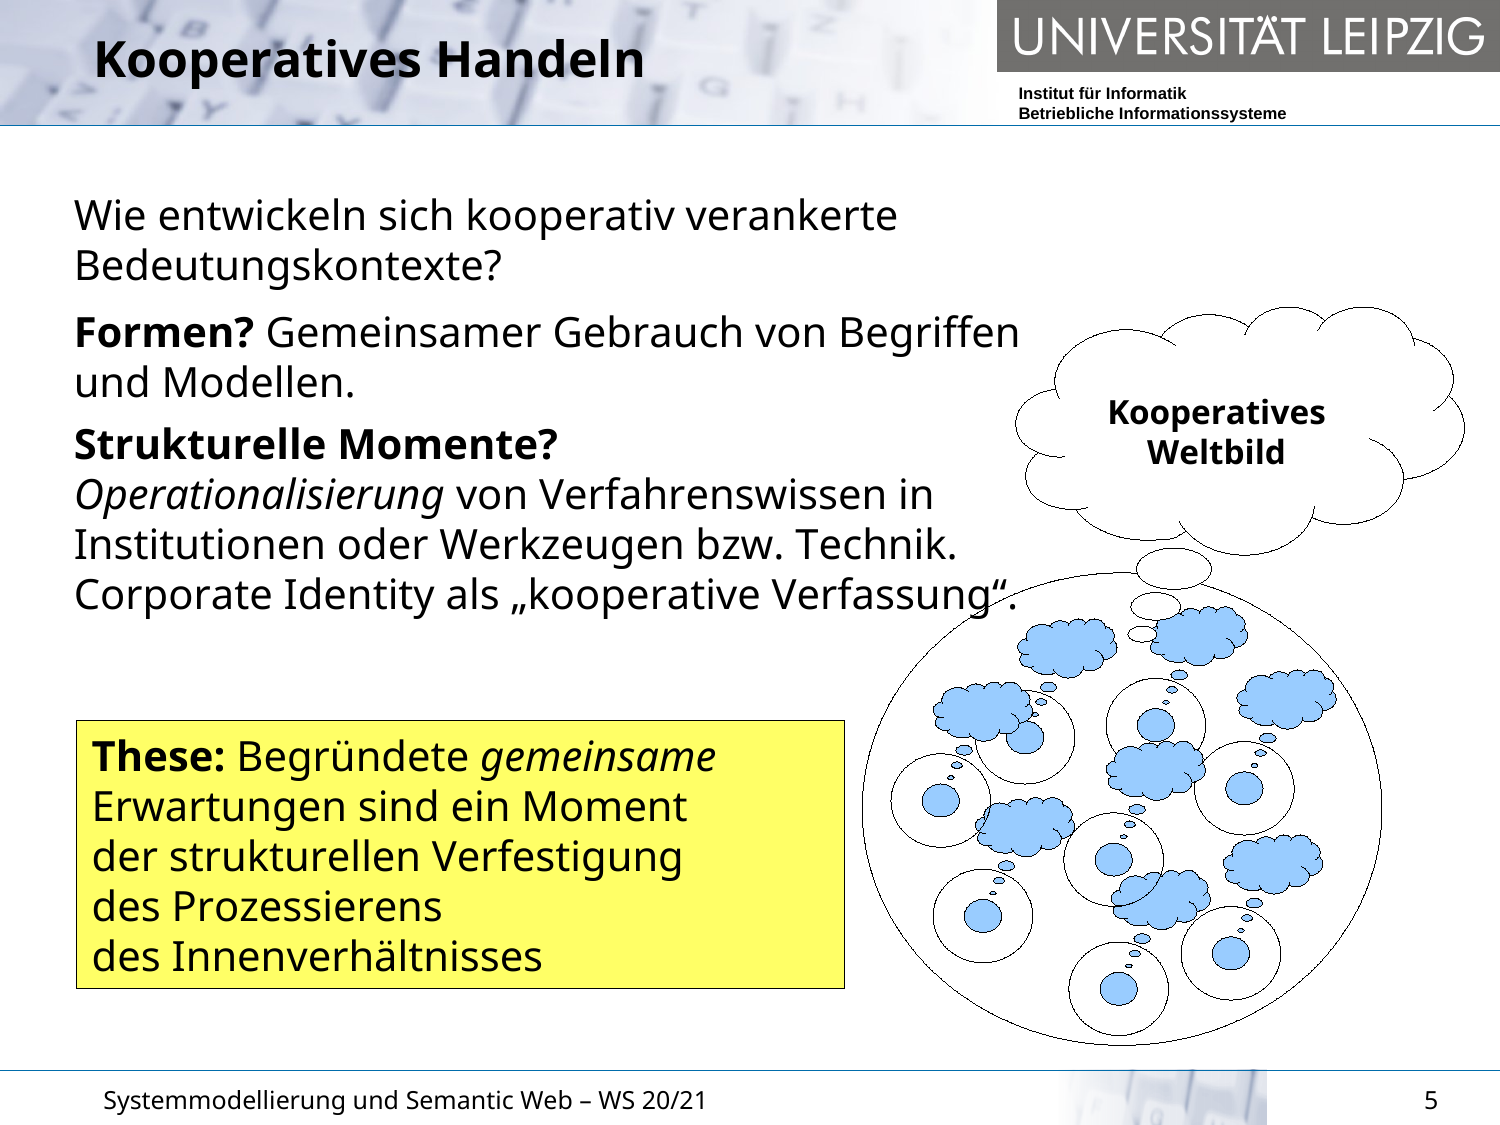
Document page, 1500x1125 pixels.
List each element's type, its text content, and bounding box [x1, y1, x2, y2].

text_box [922, 783, 960, 817]
text_box [1015, 307, 1465, 556]
text_box [955, 745, 973, 756]
text_box [1124, 820, 1136, 828]
text_box [947, 775, 955, 780]
text_box [1237, 928, 1245, 933]
text_box [1259, 733, 1277, 743]
text_box [1100, 972, 1138, 1006]
text_box [1095, 843, 1133, 877]
text_box [993, 877, 1005, 884]
text_box [1136, 548, 1212, 590]
text_box [1127, 592, 1248, 666]
text_box [975, 797, 1075, 857]
text_box Kooperatives Weltbild [1092, 383, 1400, 479]
text_box [1225, 771, 1264, 805]
text_box [1017, 618, 1118, 679]
text_box [1133, 933, 1151, 944]
text_box [1212, 936, 1250, 970]
text_box [1241, 914, 1253, 922]
text_box [1223, 834, 1323, 895]
text_box [951, 761, 963, 769]
text_box [933, 682, 1044, 754]
text_box [1106, 708, 1206, 801]
text_box [1236, 669, 1337, 730]
picture [1057, 1071, 1267, 1125]
text_box [1128, 804, 1146, 815]
text_box [1040, 682, 1057, 692]
picture [0, 0, 1500, 125]
text_box [1170, 669, 1188, 680]
text_box Wie entwickeln sich kooperativ verankerte Bedeutungskontexte? Formen? Gemeinsamer Gebrauch von Begriffen und Modellen. Strukturelle Momente? Operationalisierung von Verfahrenswissen in Institutionen oder Werkzeugen bzw. Technik. Corporate Identity als „kooperative Verfassung“. [59, 181, 1052, 726]
text_box [1035, 698, 1047, 706]
text_box [1162, 700, 1170, 705]
text_box [1166, 686, 1178, 694]
text_box [1254, 749, 1267, 757]
text_box [1111, 870, 1211, 930]
text_box [1246, 898, 1263, 908]
text_box [998, 860, 1015, 871]
text_box Kooperatives Handeln [78, 19, 662, 96]
text_box [1129, 950, 1141, 957]
text_box These: Begründete gemeinsame Erwartungen sind ein Moment der strukturellen Verfestigung des Prozessierens des Innenverhältnisses [76, 720, 845, 989]
text_box [964, 899, 1002, 933]
text_box [1120, 834, 1128, 839]
